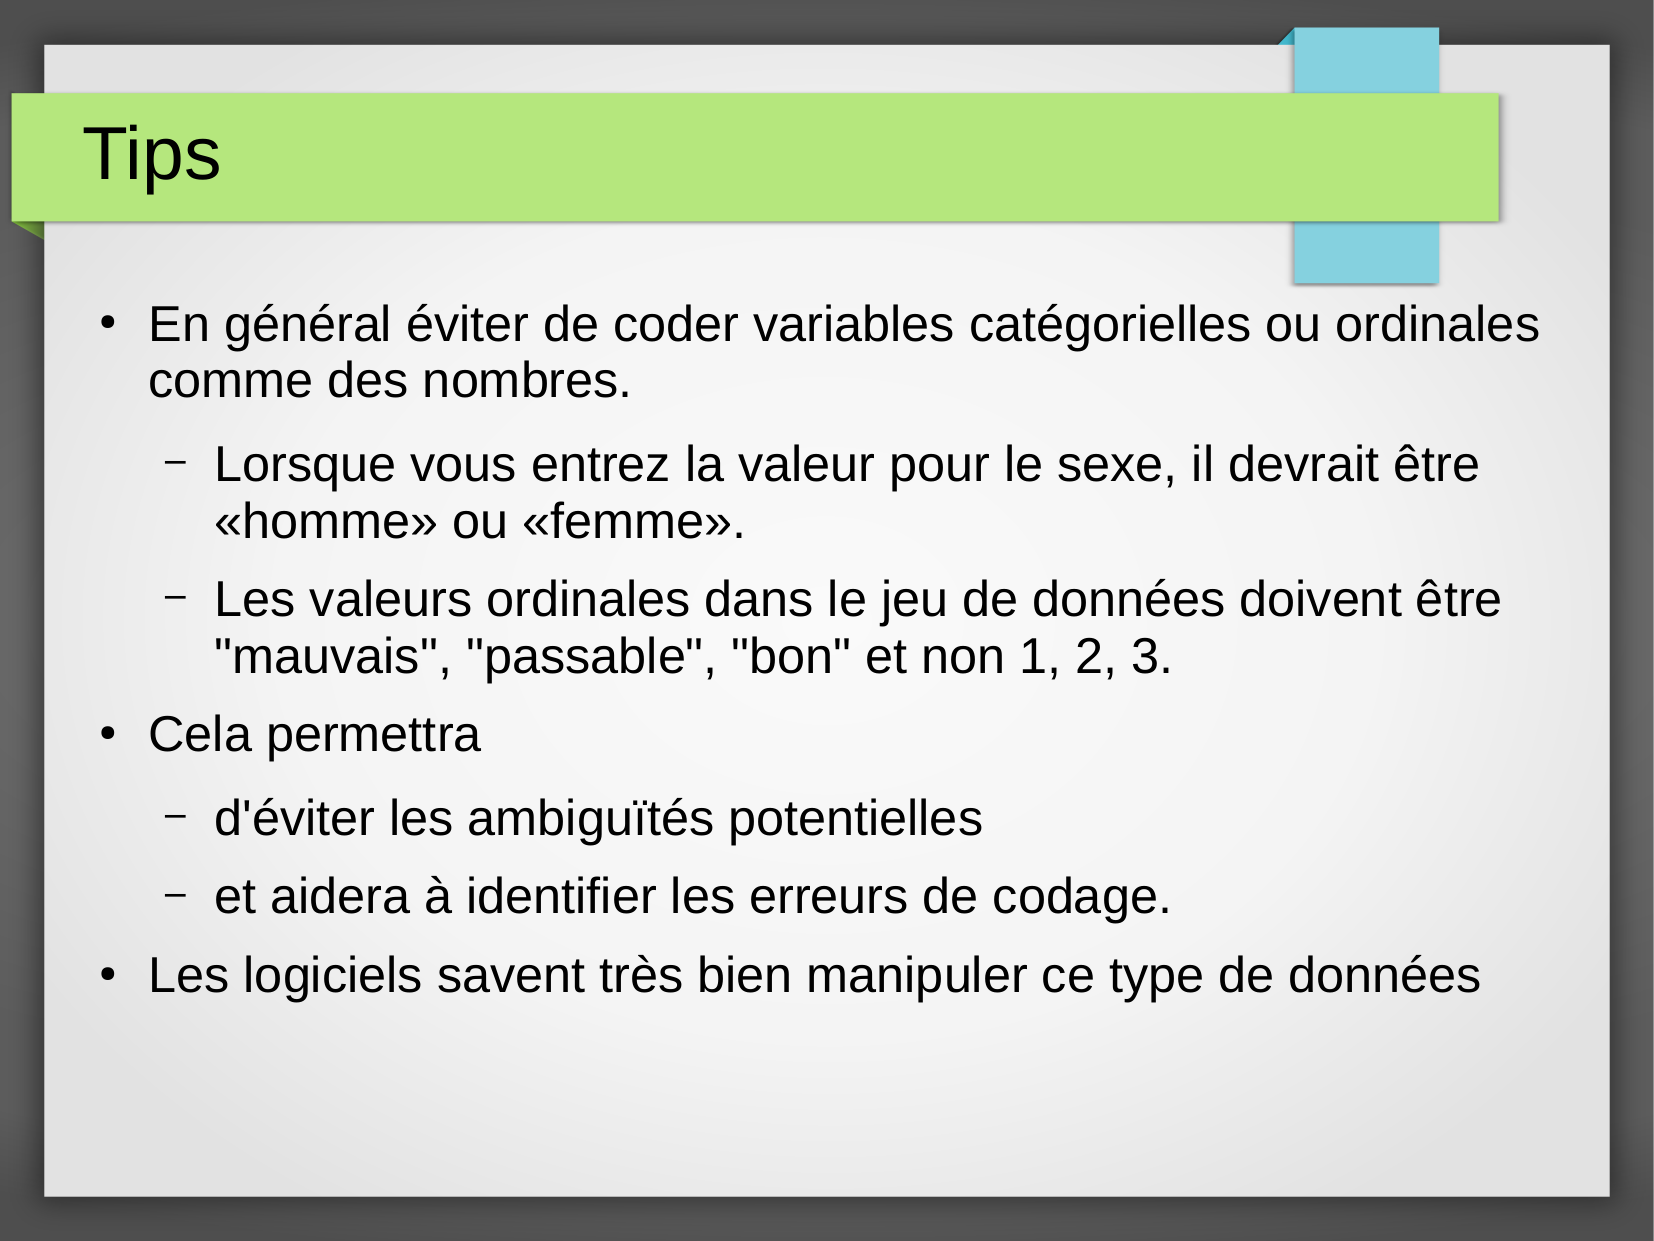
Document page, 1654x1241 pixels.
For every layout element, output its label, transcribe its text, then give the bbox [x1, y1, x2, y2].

list En général éviter de coder variables catégorielles ou ordinales comme des nombres. Lorsque vous entrez la valeur pour le sexe, il devrait être «homme» ou «femme». Les valeurs ordinales dans le jeu de données doivent être "mauvais", "passable", "bon" et non 1, 2, 3. Cela permettra d'éviter les ambiguïtés potentielles et aidera à identifier les erreurs de codage. Les logiciels savent très bien manipuler ce type de données [82, 295, 1571, 1015]
picture [0, 0, 1654, 1241]
title Tips [82, 94, 1264, 213]
